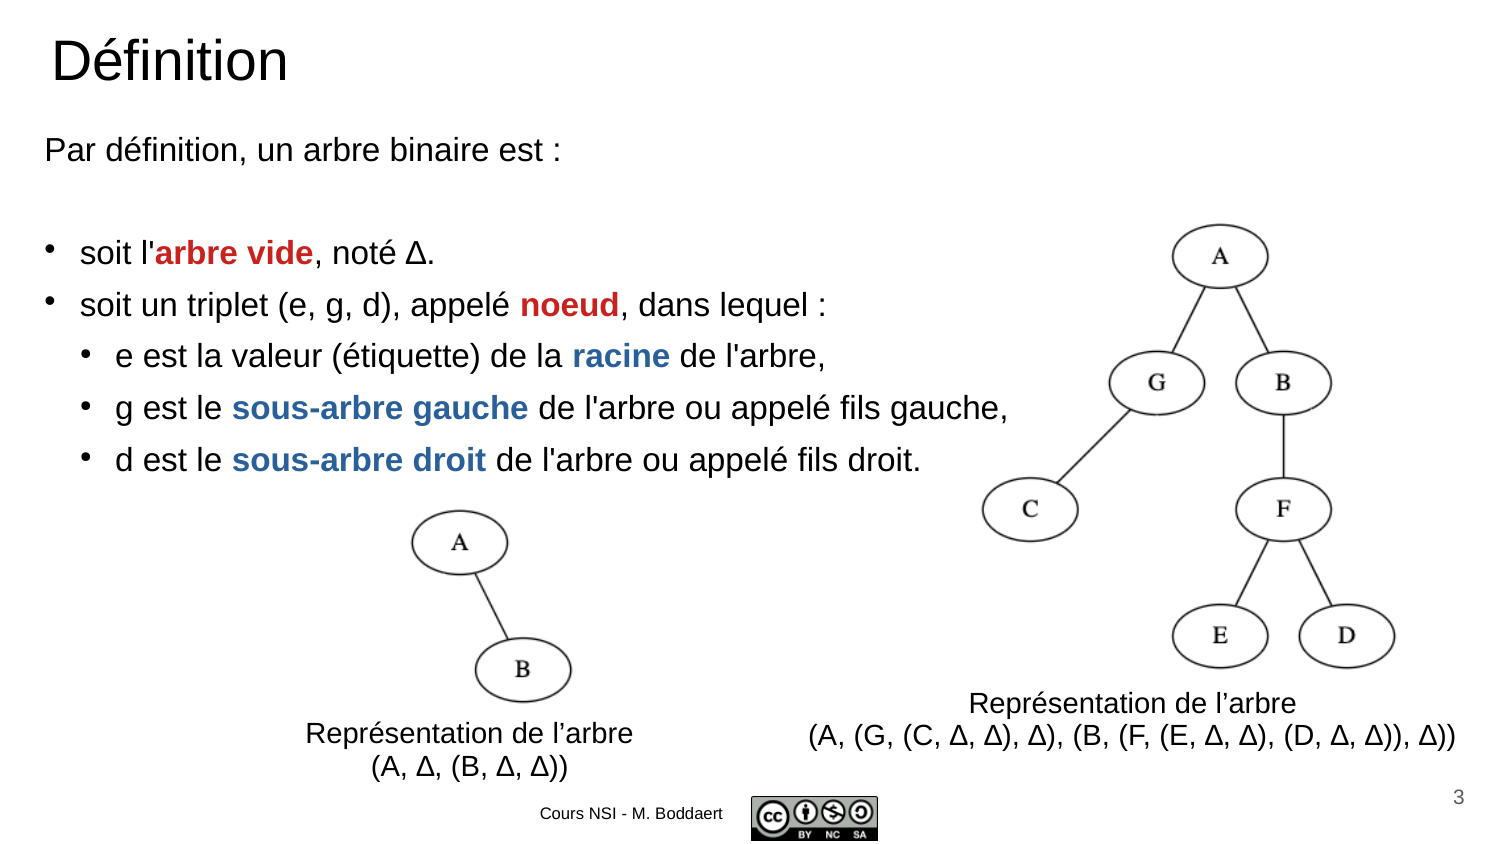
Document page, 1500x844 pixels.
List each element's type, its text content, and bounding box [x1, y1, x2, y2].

text_box Par définition, un arbre binaire est : soit l'arbre vide, noté ∆. soit un triplet (e, g, d), appelé noeud, dans lequel : e est la valeur (étiquette) de la racine de l'arbre, g est le sous-arbre gauche de l'arbre ou appelé fils gauche, d est le sous-arbre droit de l'arbre ou appelé fils droit. [29, 120, 1477, 502]
picture [976, 502, 1465, 676]
picture [751, 796, 878, 841]
title Définition [51, 13, 1449, 108]
slide_number <numéro> [1389, 764, 1480, 830]
picture [342, 504, 578, 709]
text_box Représentation de l’arbre (A, ∆, (B, ∆, ∆)) [290, 709, 657, 793]
text_box Représentation de l’arbre (A, (G, (C, ∆, ∆), ∆), (B, (F, (E, ∆, ∆), (D, ∆, ∆)), ∆)) [793, 679, 1498, 762]
